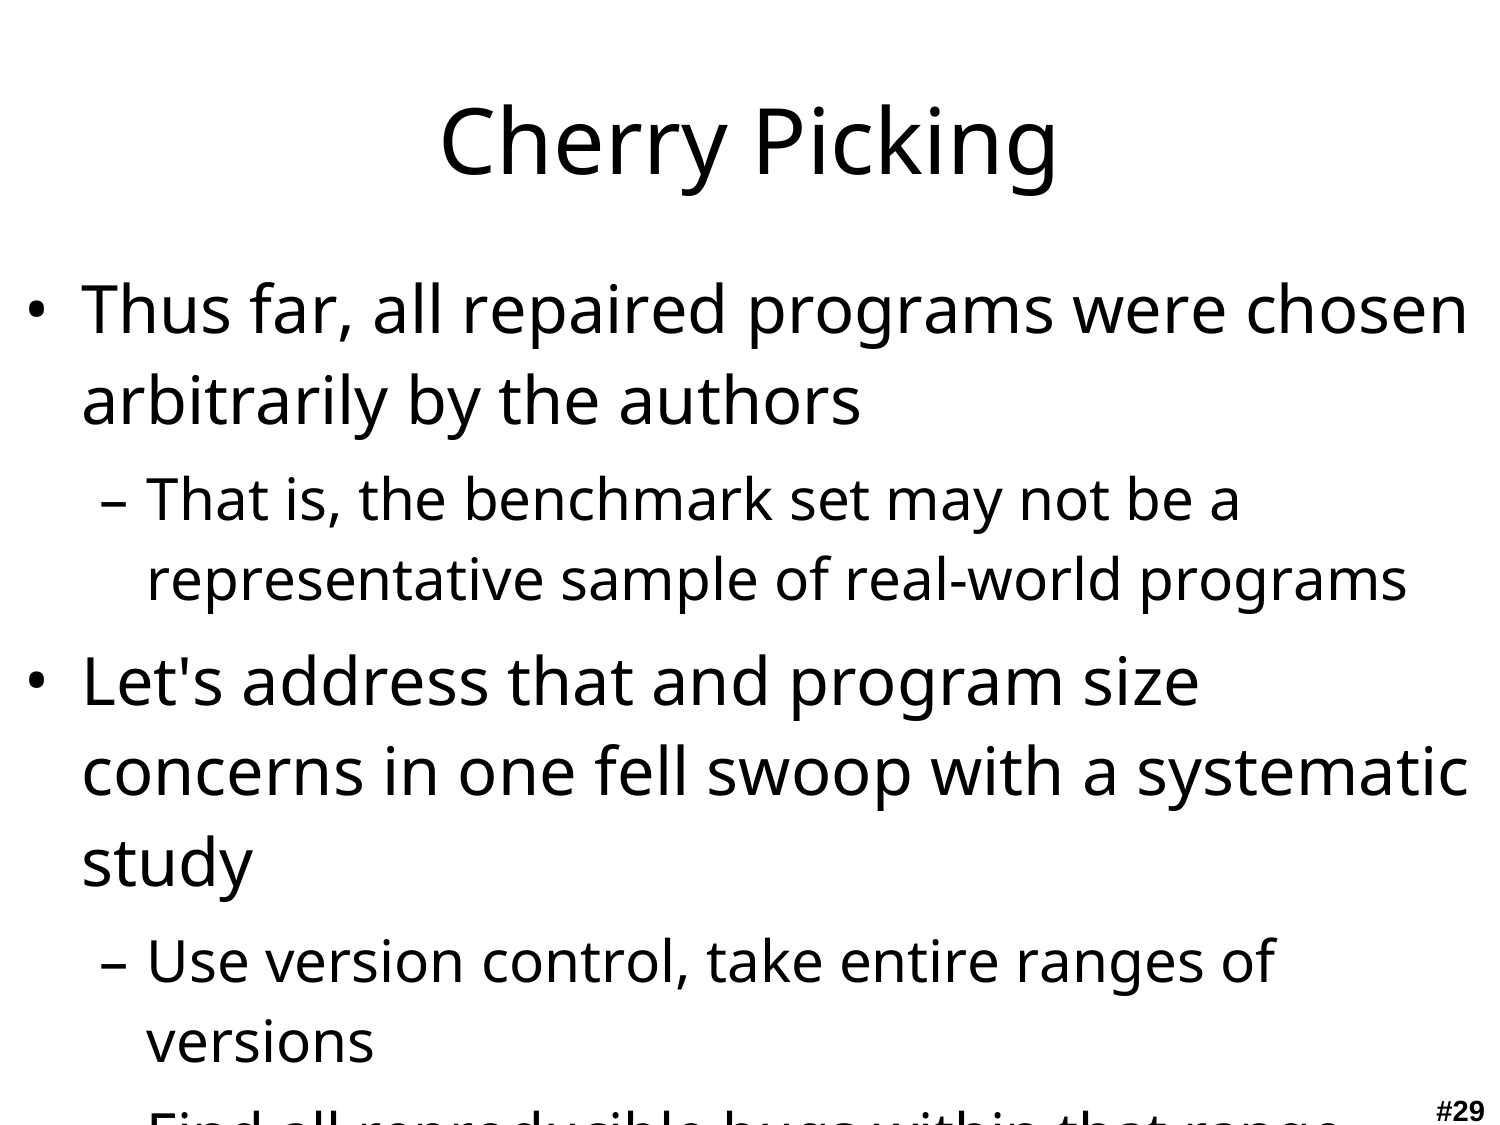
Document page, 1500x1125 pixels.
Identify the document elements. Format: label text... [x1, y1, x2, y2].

list Thus far, all repaired programs were chosen arbitrarily by the authors That is, the benchmark set may not be a representative sample of real-world programs Let's address that and program size concerns in one fell swoop with a systematic study Use version control, take entire ranges of versions Find all reproducible bugs within that range Must be important enough for devs to fix and test Try to repair them all [24, 262, 1476, 1101]
title Cherry Picking [24, 45, 1476, 233]
